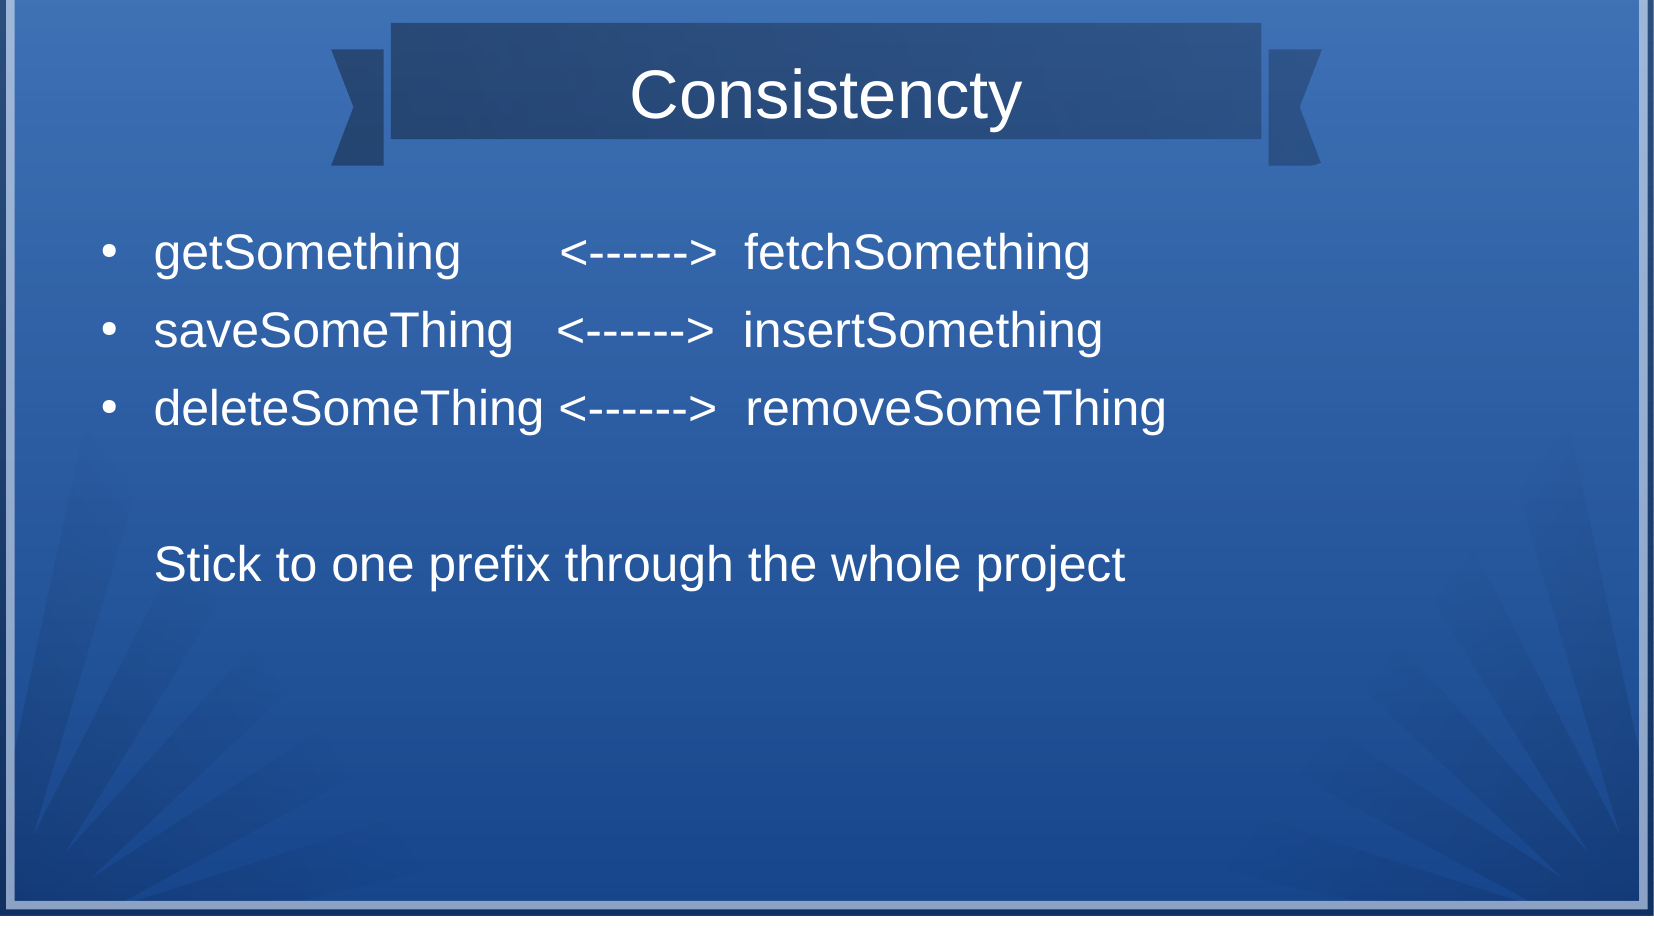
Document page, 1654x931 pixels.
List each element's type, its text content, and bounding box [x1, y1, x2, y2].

list getSomething <------> fetchSomething saveSomeThing <------> insertSomething deleteSomeThing <------> removeSomeThing Stick to one prefix through the whole project [82, 224, 1571, 848]
title Consistencty [389, 35, 1264, 154]
